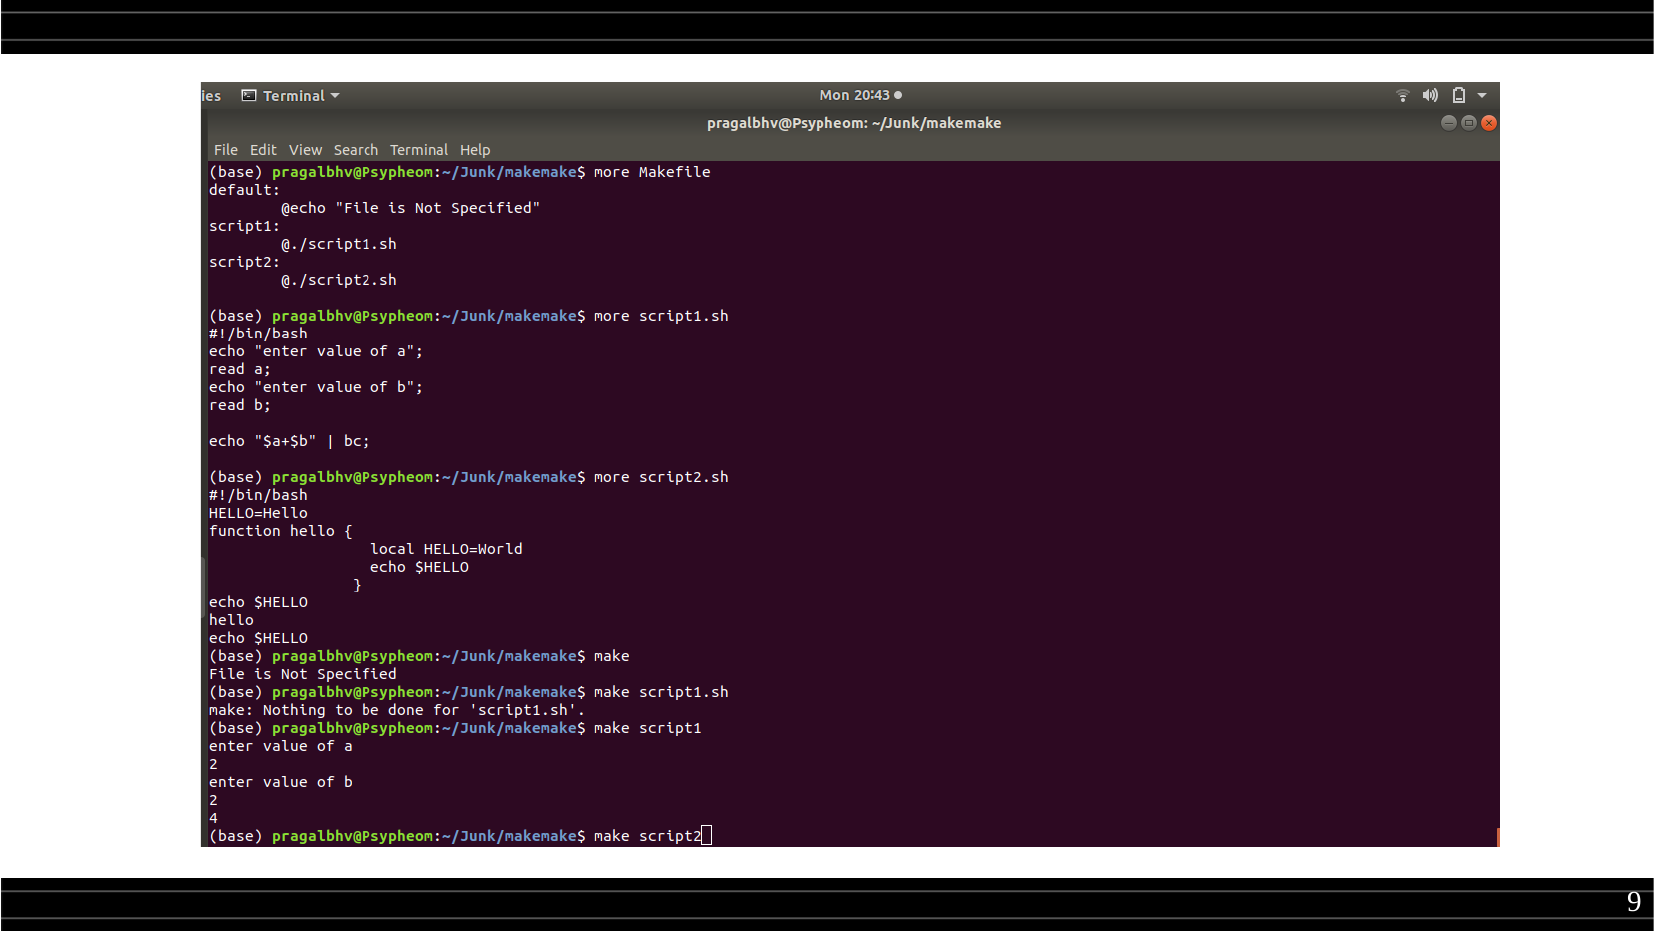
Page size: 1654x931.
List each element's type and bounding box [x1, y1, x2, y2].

picture [200, 82, 1501, 847]
picture [1, 0, 1654, 54]
picture [1, 878, 1654, 931]
